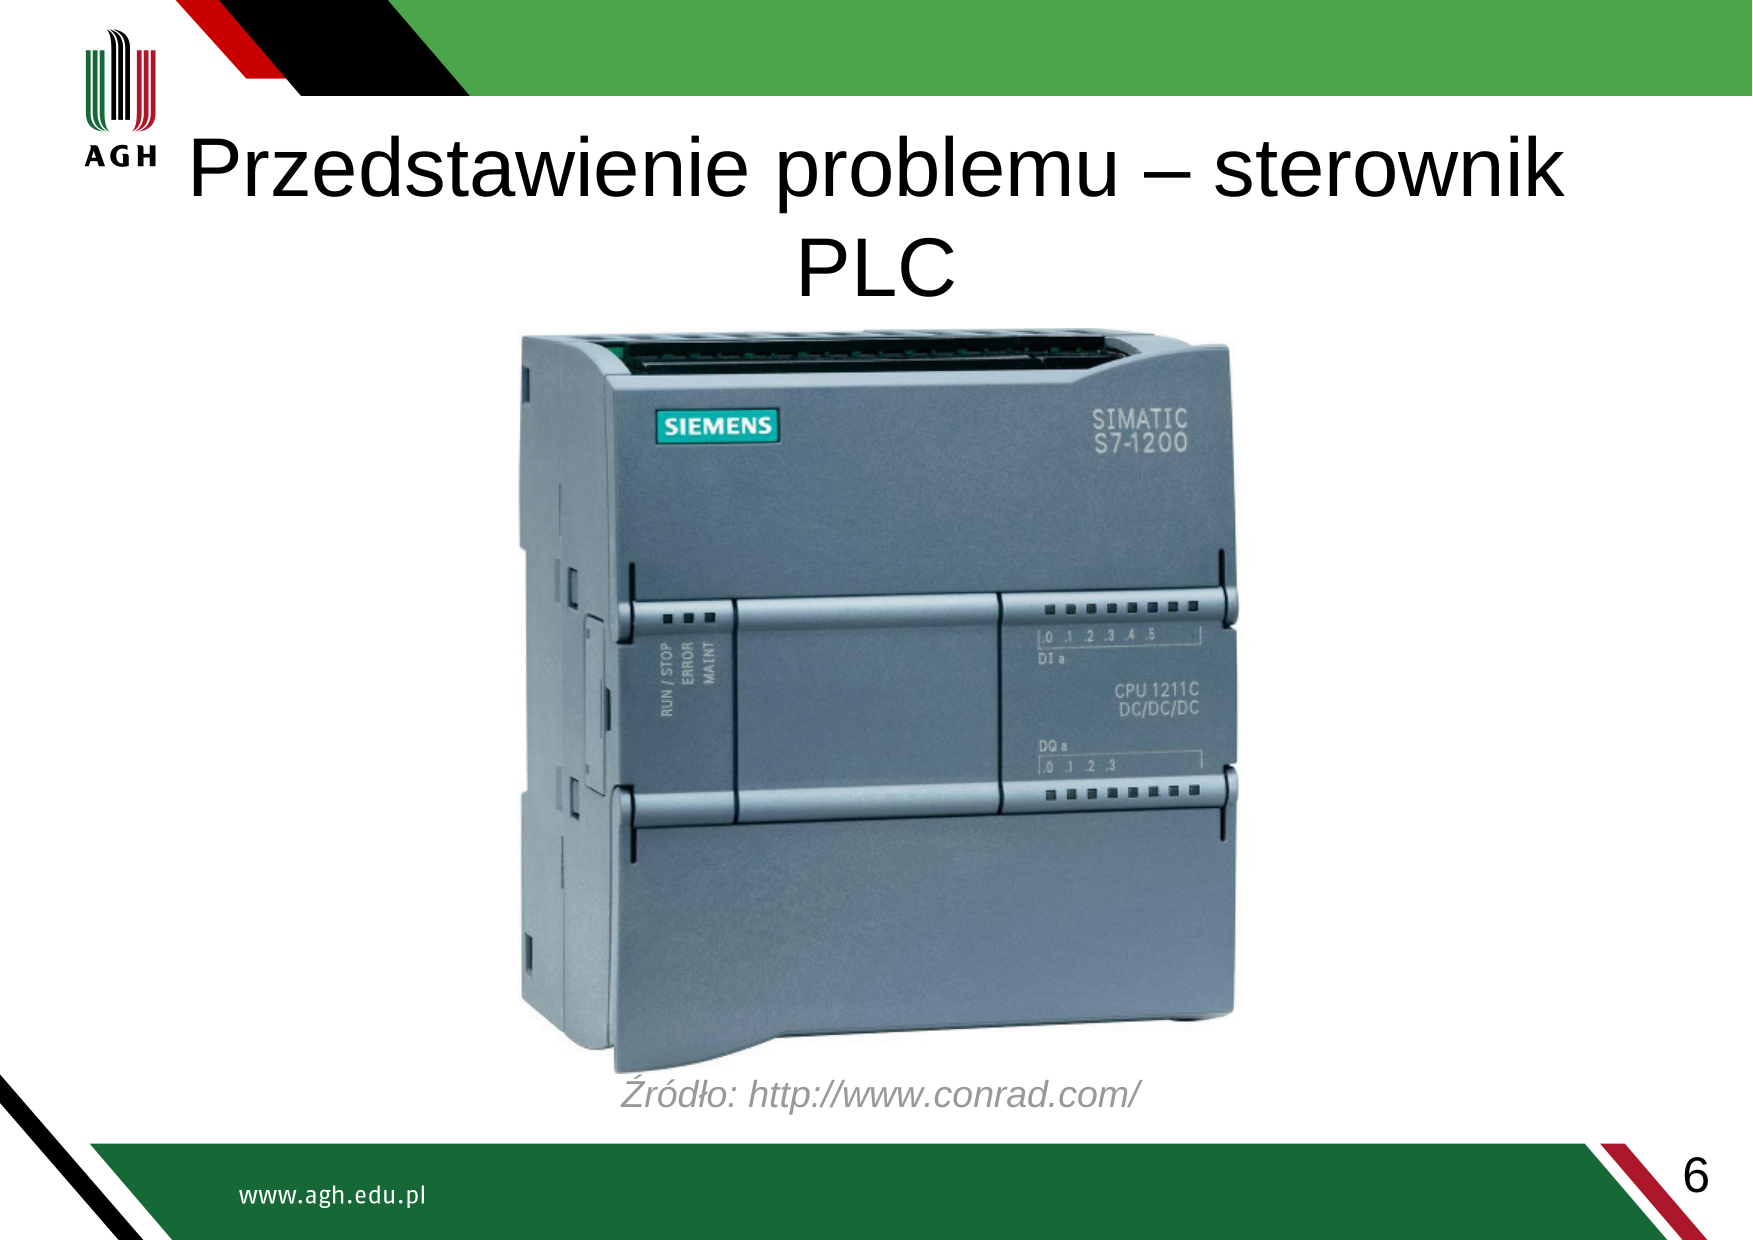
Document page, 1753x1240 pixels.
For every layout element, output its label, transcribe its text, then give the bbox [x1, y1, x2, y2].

title Przedstawienie problemu – sterownik PLC [131, 105, 1622, 323]
text_box Źródło: http://www.conrad.com/ [606, 1062, 1153, 1123]
picture [0, 0, 1753, 1240]
